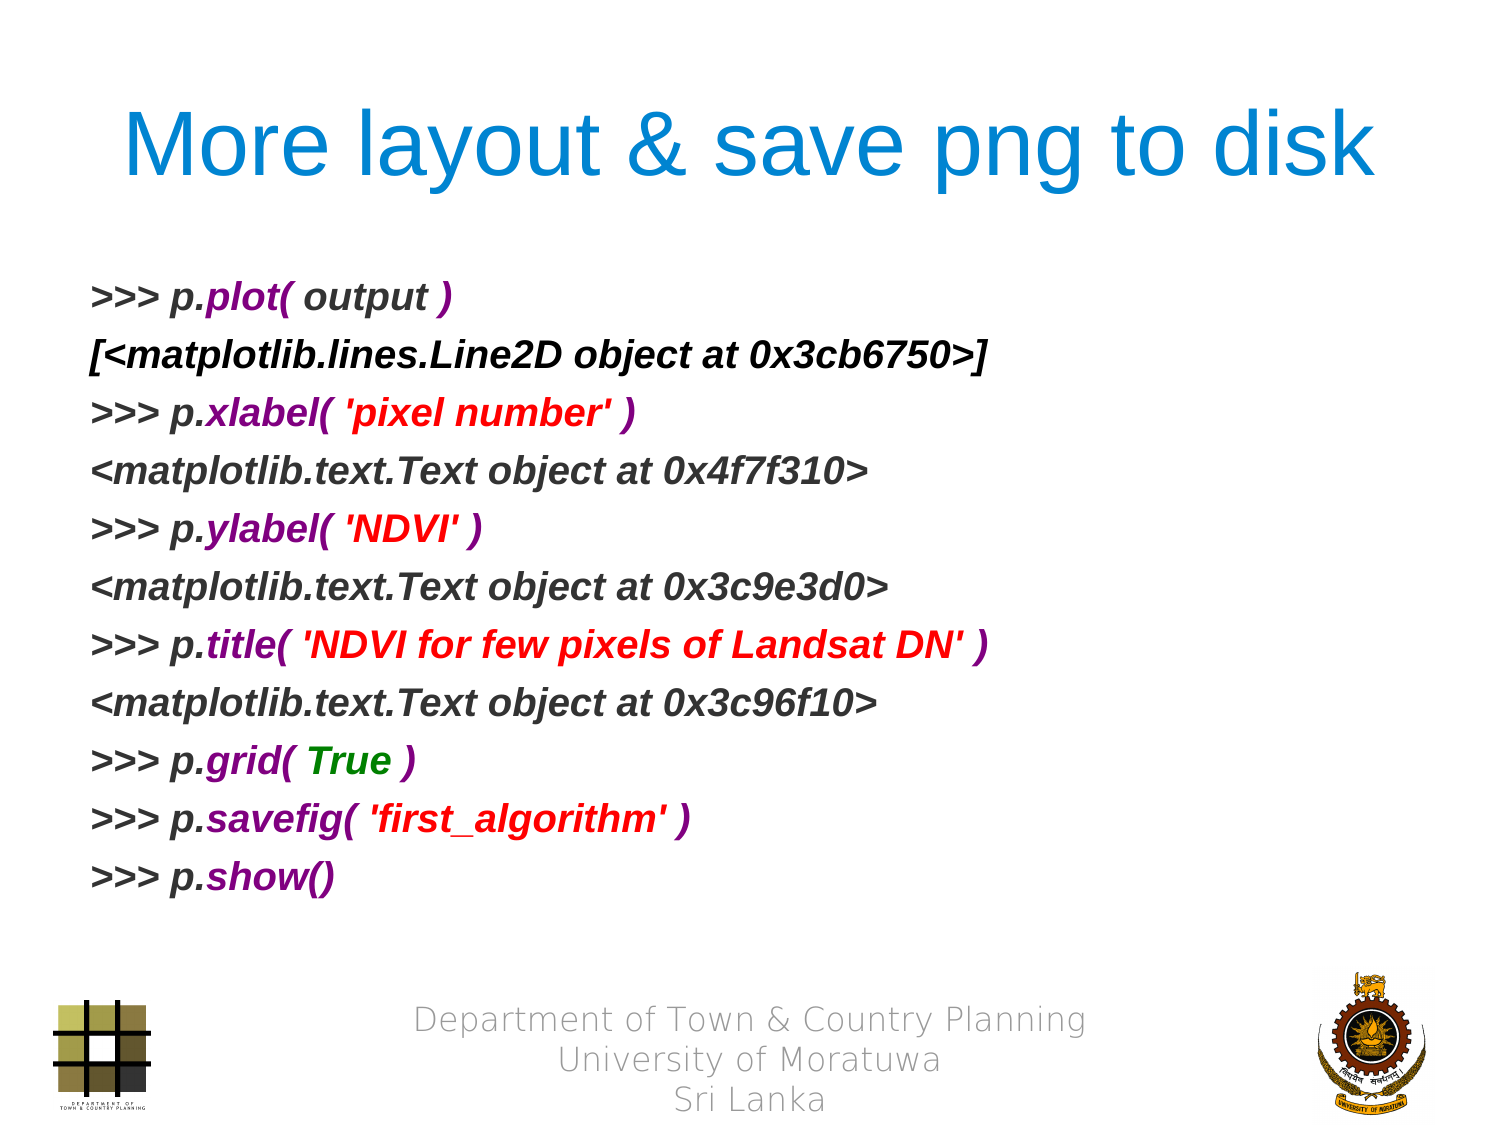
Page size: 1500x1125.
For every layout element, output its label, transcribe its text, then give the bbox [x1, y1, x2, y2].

picture [53, 1000, 151, 1110]
title More layout & save png to disk [75, 45, 1426, 233]
picture [1312, 966, 1435, 1125]
list >>> p.plot( output ) [<matplotlib.lines.Line2D object at 0x3cb6750>] >>> p.xlabel( 'pixel number' ) <matplotlib.text.Text object at 0x4f7f310> >>> p.ylabel( 'NDVI' ) <matplotlib.text.Text object at 0x3c9e3d0> >>> p.title( 'NDVI for few pixels of Landsat DN' ) <matplotlib.text.Text object at 0x3c96f10> >>> p.grid( True ) >>> p.savefig( 'first_algorithm' ) >>> p.show() [75, 262, 1426, 916]
